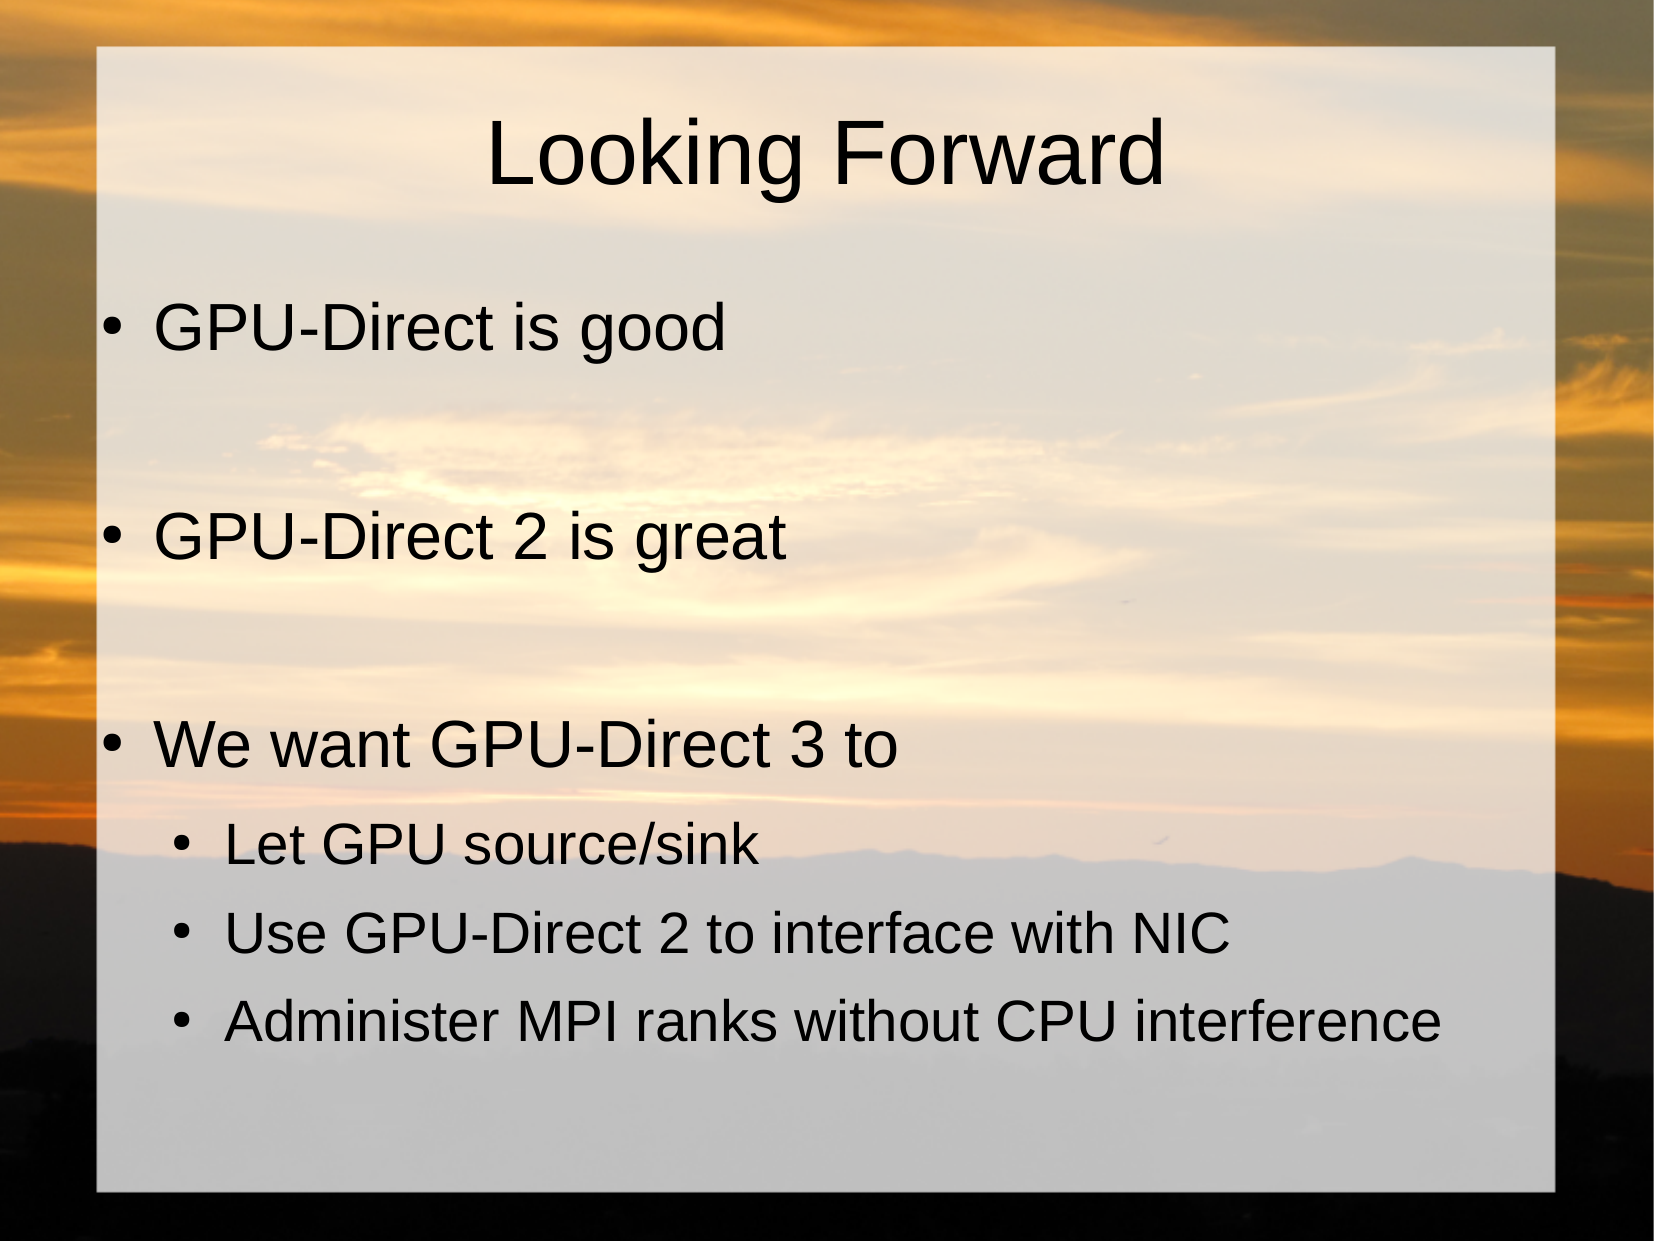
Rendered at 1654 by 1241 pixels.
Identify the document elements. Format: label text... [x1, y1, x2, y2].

list GPU-Direct is good GPU-Direct 2 is great We want GPU-Direct 3 to Let GPU source/sink Use GPU-Direct 2 to interface with NIC Administer MPI ranks without CPU interference [82, 290, 1571, 1109]
title Looking Forward [82, 49, 1571, 257]
picture [0, 0, 1654, 1241]
